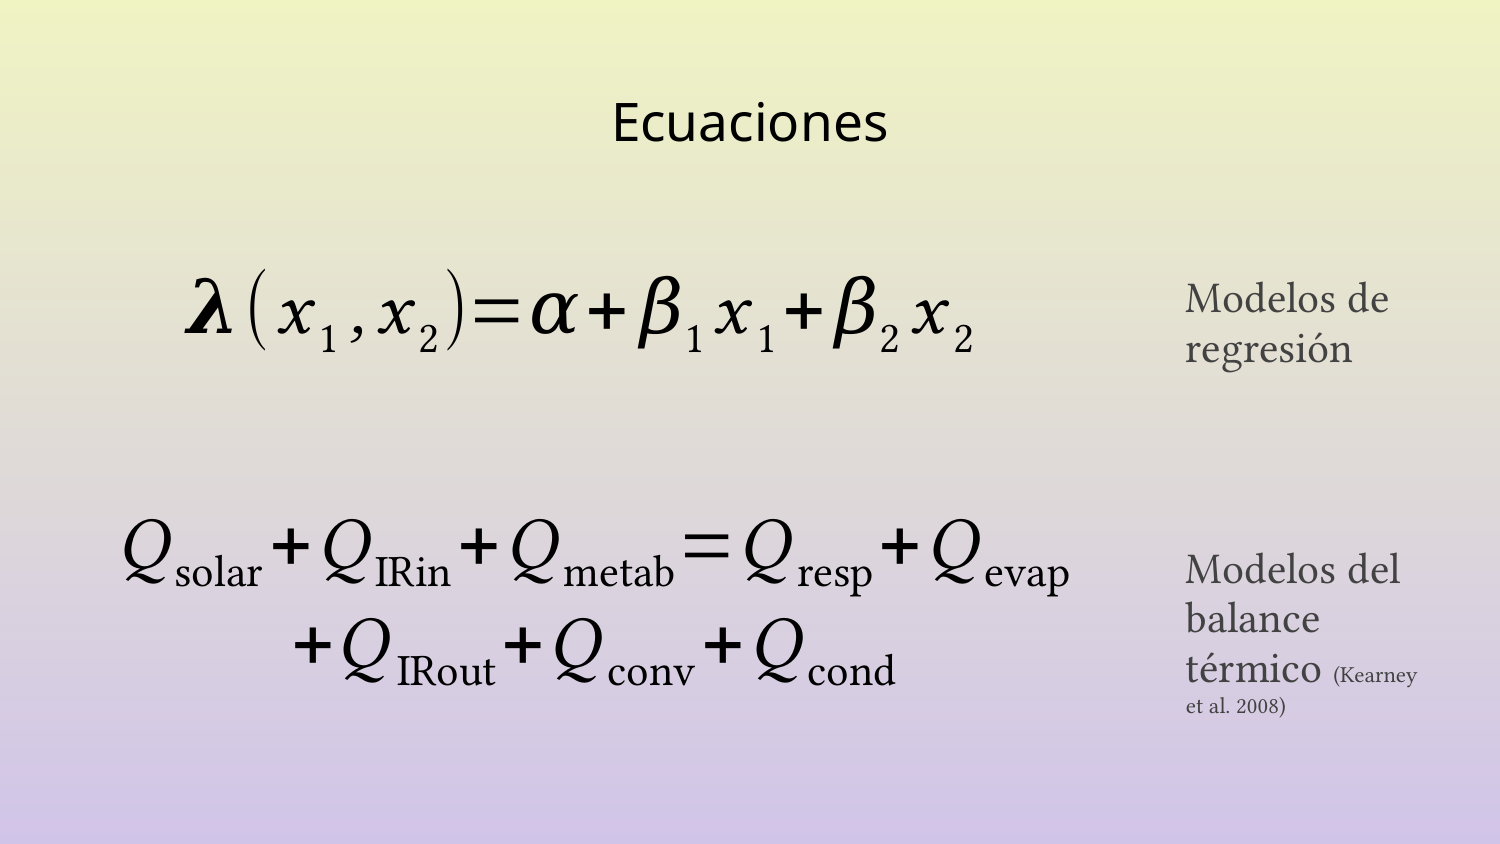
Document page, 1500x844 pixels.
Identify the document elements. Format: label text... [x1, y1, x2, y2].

title Ecuaciones [51, 73, 1449, 167]
chart [112, 501, 1077, 697]
text_box Modelos de regresión Modelos del balance térmico (Kearney et al. 2008) [1171, 266, 1447, 728]
chart [175, 265, 981, 363]
